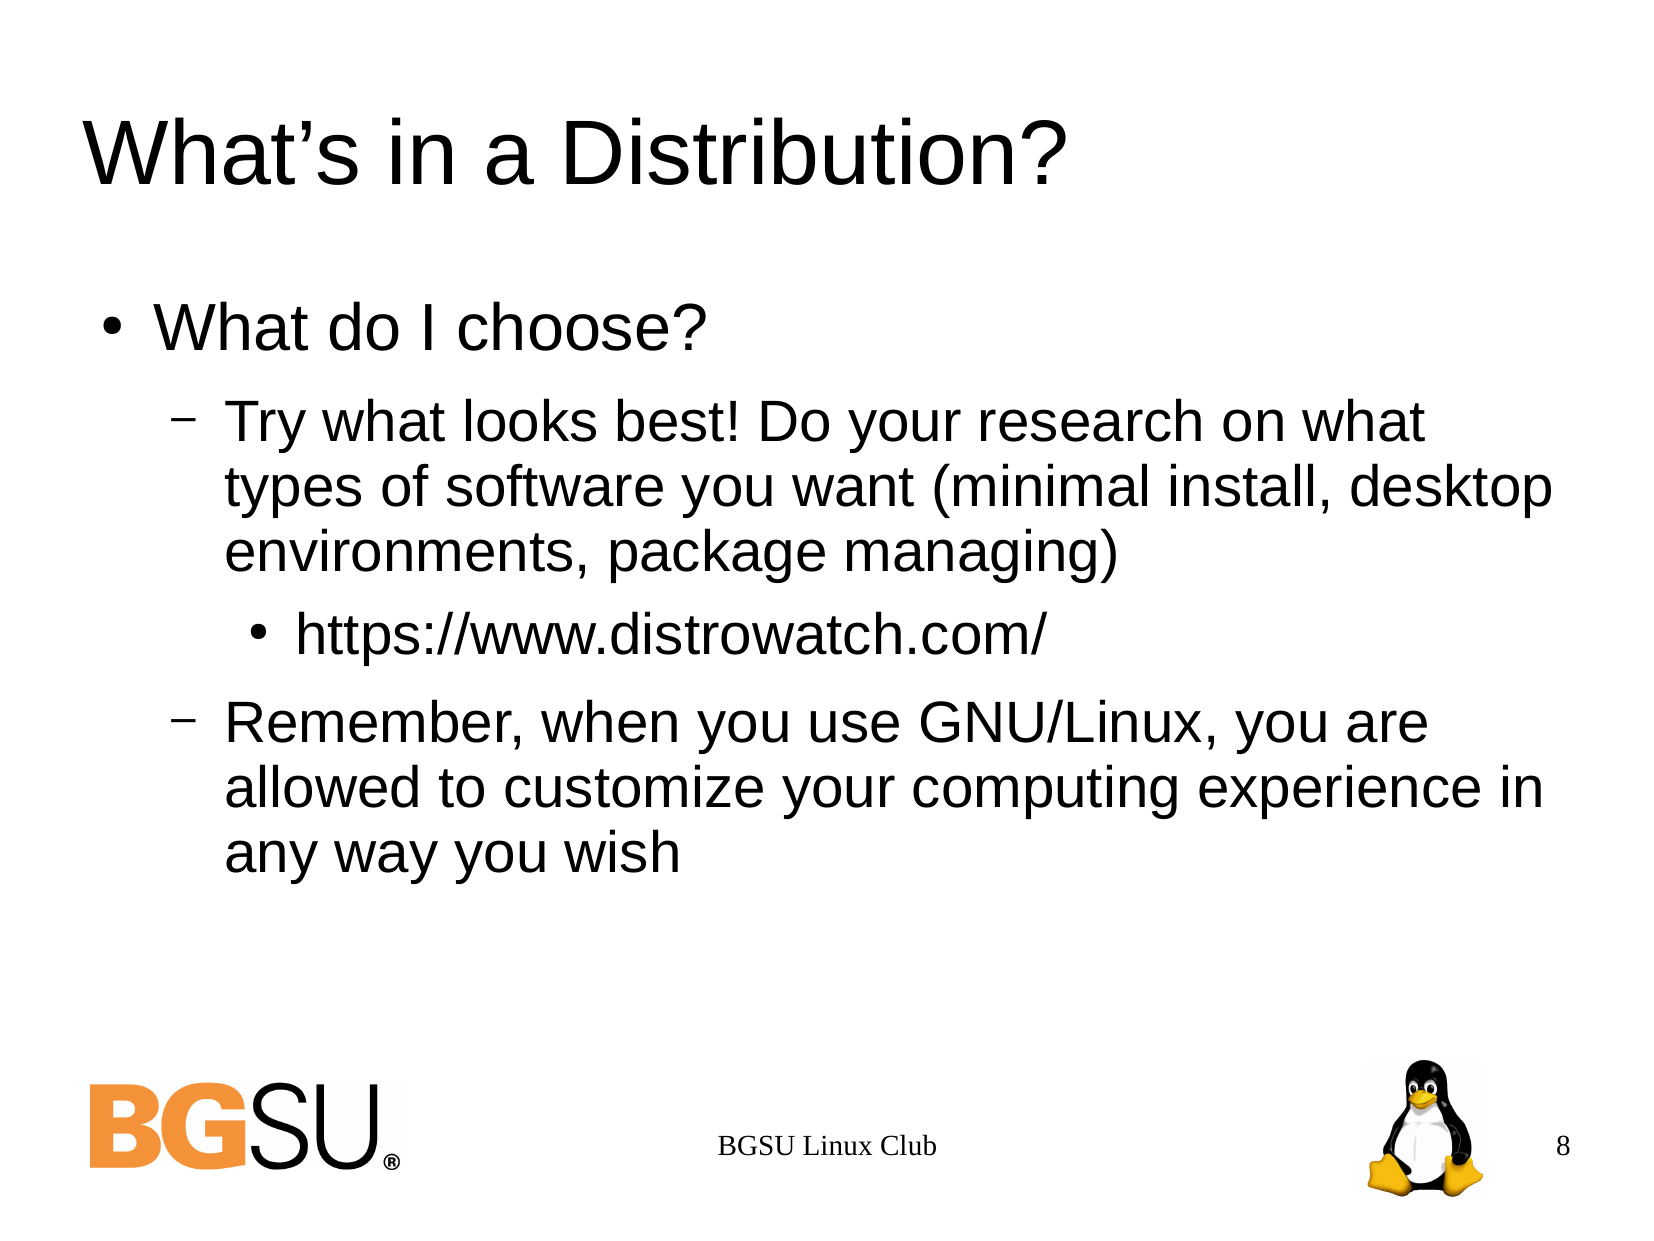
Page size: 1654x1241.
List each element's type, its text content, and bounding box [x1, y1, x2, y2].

picture [1365, 1057, 1486, 1201]
picture [90, 1082, 409, 1171]
title What’s in a Distribution? [82, 49, 1571, 257]
list What do I choose? Try what looks best! Do your research on what types of software you want (minimal install, desktop environments, package managing) https://www.distrowatch.com/ Remember, when you use GNU/Linux, you are allowed to customize your computing experience in any way you wish [82, 290, 1571, 1010]
